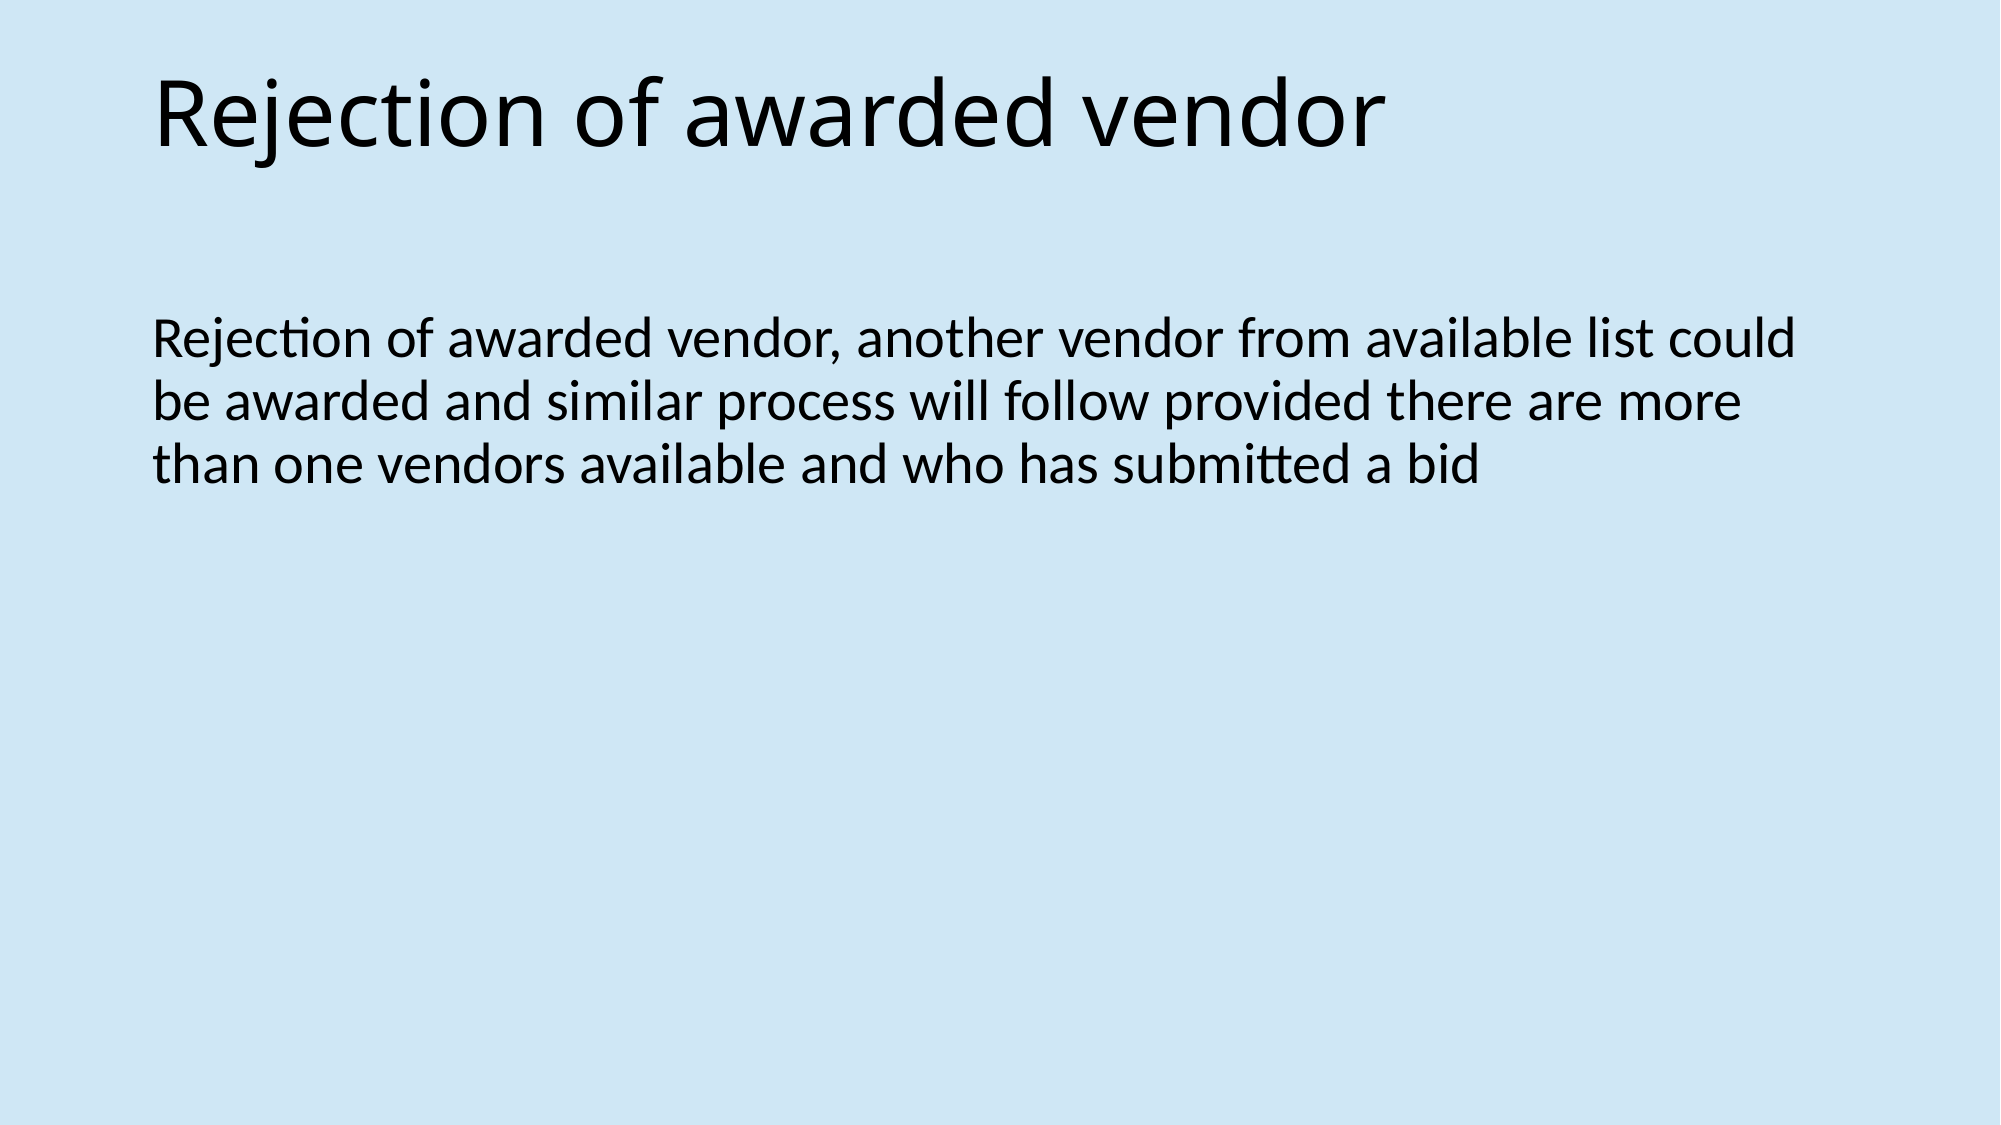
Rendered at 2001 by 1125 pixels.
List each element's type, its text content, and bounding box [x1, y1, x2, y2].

list Rejection of awarded vendor, another vendor from available list could be awarded and similar process will follow provided there are more than one vendors available and who has submitted a bid [137, 299, 1863, 1014]
title Rejection of awarded vendor [137, 59, 1863, 278]
